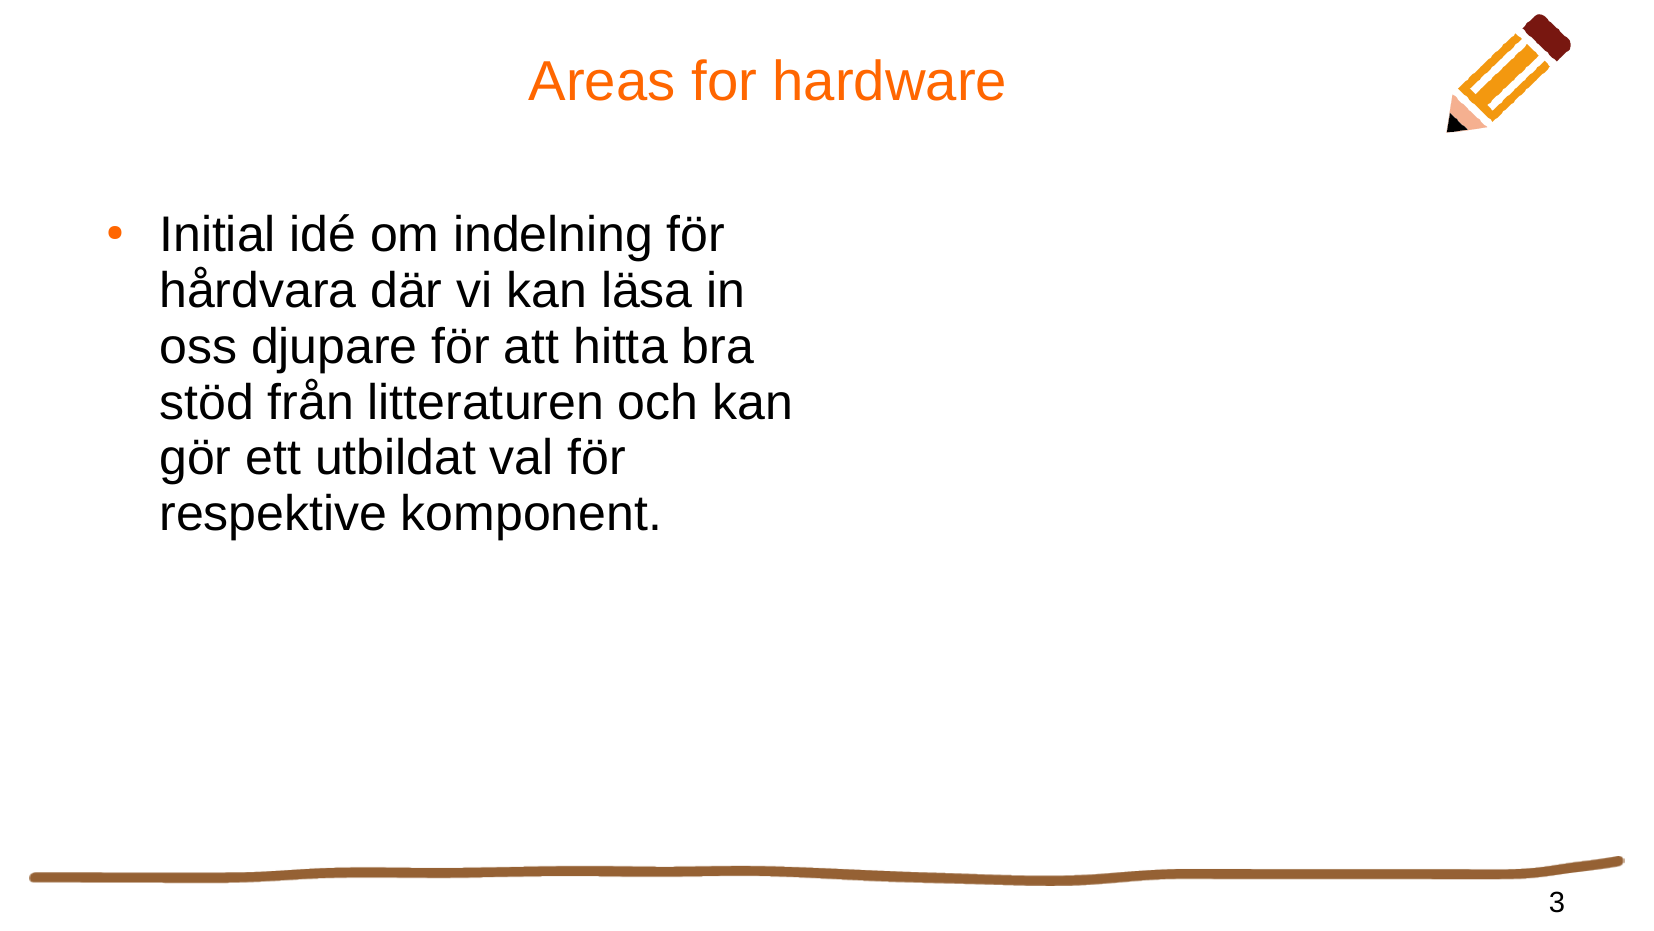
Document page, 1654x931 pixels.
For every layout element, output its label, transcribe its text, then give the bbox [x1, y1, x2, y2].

title Areas for hardware [88, 29, 1447, 133]
picture [29, 856, 1625, 886]
picture [1446, 14, 1571, 133]
list Initial idé om indelning för hårdvara där vi kan läsa in oss djupare för att hitta bra stöd från litteraturen och kan gör ett utbildat val för respektive komponent. [88, 206, 809, 857]
